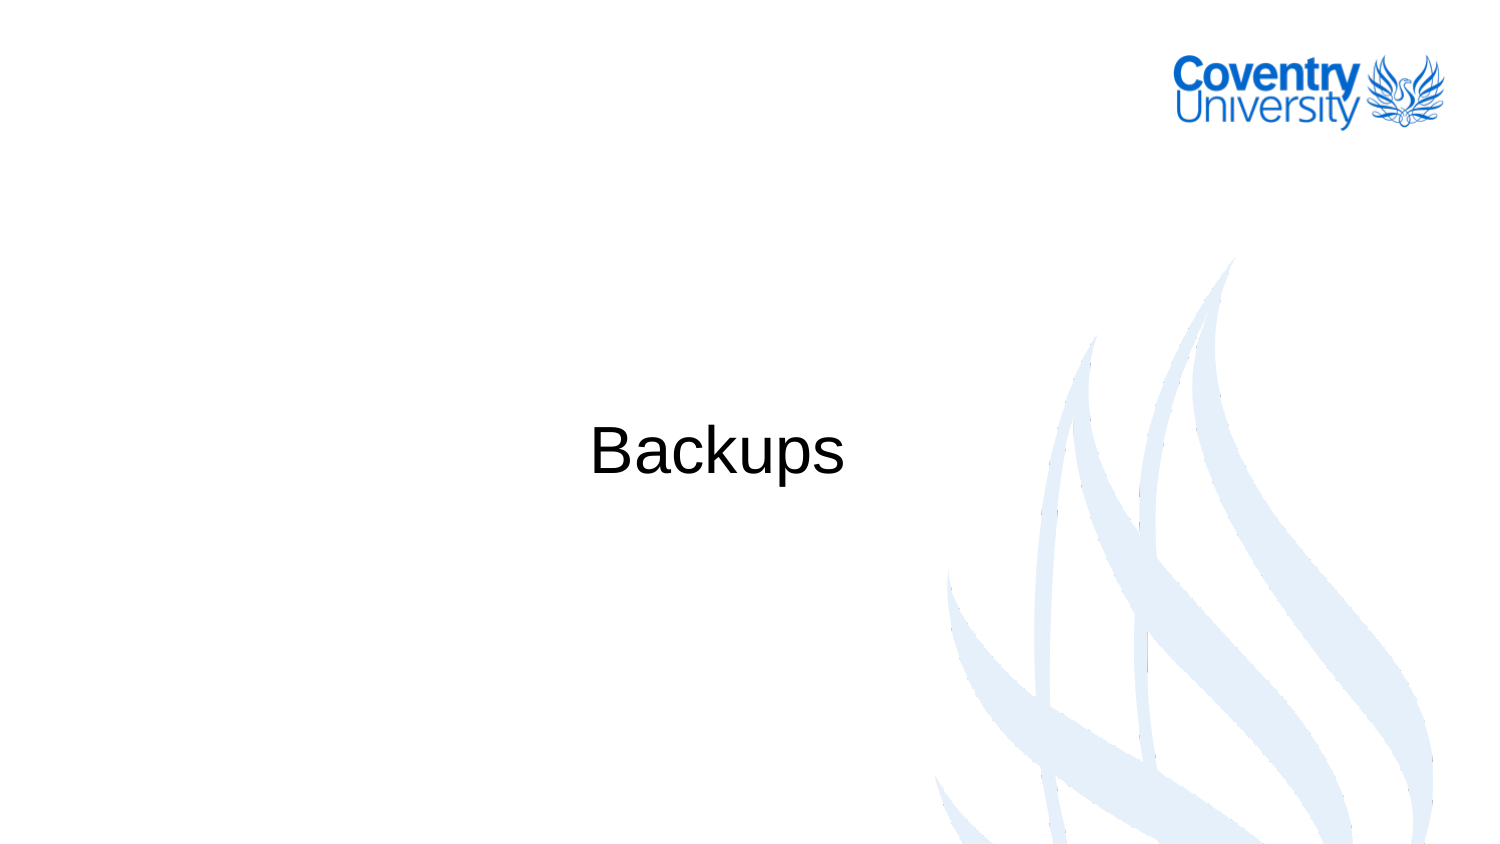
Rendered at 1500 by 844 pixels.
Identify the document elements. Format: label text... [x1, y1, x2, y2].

picture [1169, 52, 1450, 132]
subtitle Backups [70, 182, 1365, 719]
picture [935, 256, 1433, 844]
